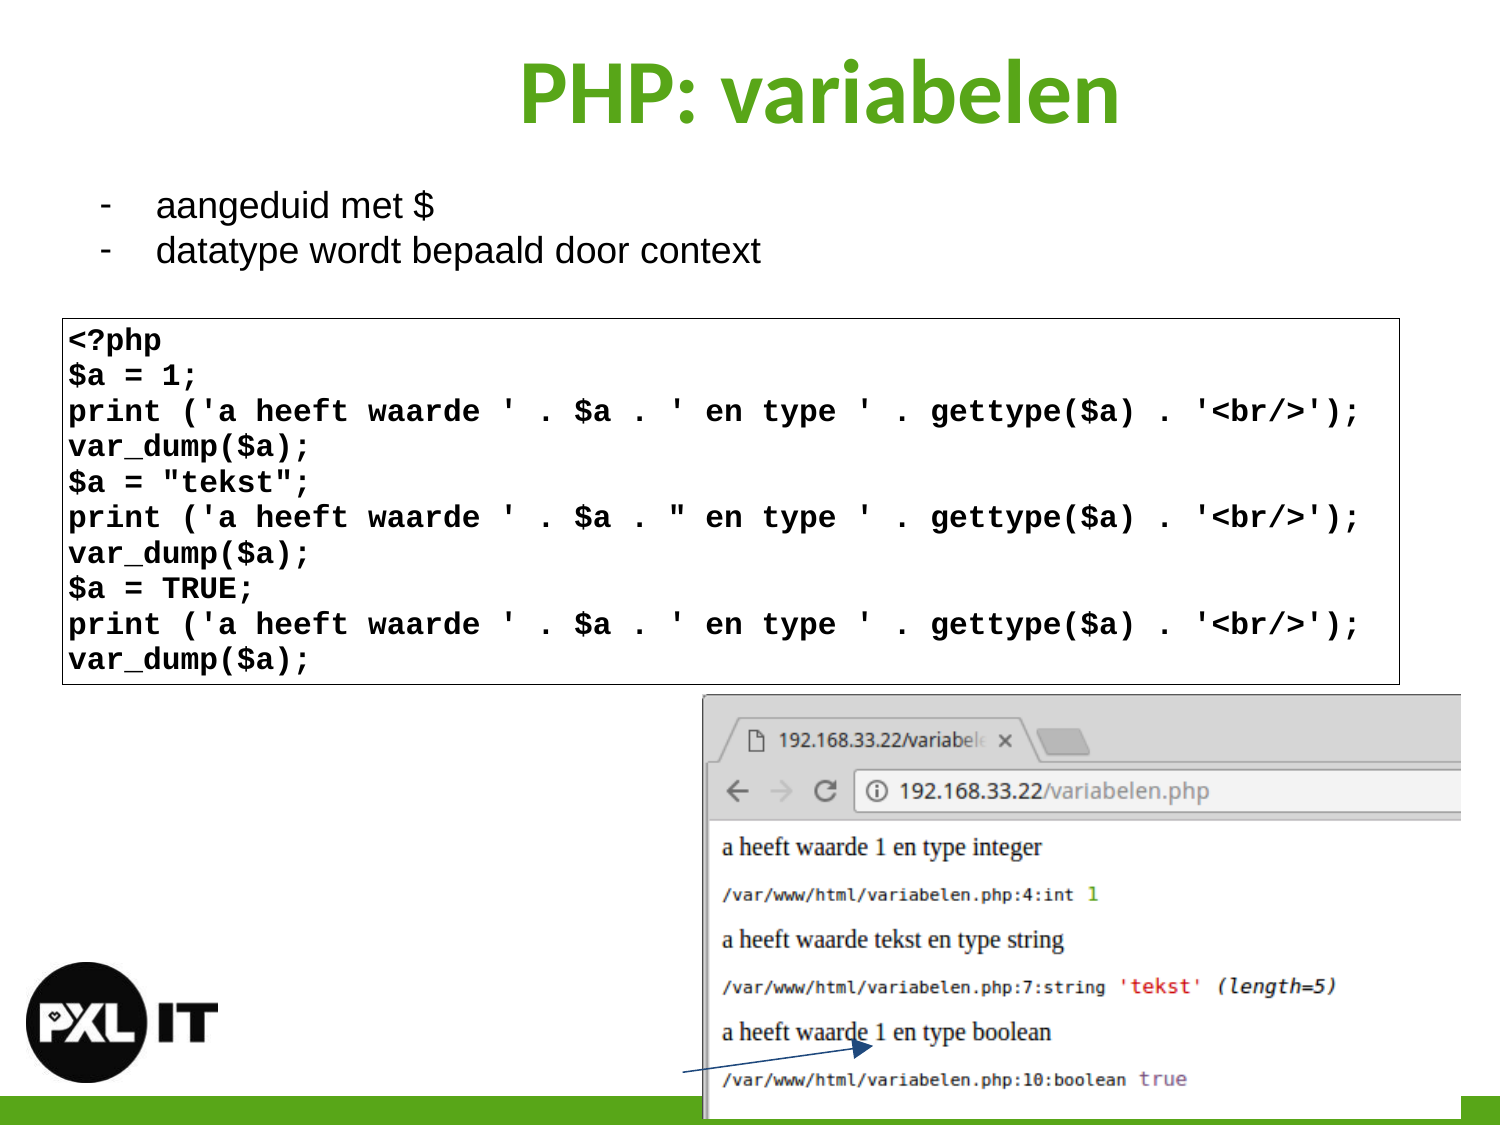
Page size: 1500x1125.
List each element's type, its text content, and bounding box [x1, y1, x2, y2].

table_header <?php $a = 1; print ('a heeft waarde ' . $a . ' en type ' . gettype($a) . '<br/>'); var_dump($a); $a = "tekst"; print ('a heeft waarde ' . $a . " en type ' . gettype($a) . '<br/>'); var_dump($a); $a = TRUE; print ('a heeft waarde ' . $a . ' en type ' . gettype($a) . '<br/>'); var_dump($a); [63, 319, 1399, 684]
picture [702, 694, 1461, 1119]
picture [26, 962, 218, 1083]
text_box aangeduid met $ datatype wordt bepaald door context [65, 165, 914, 291]
text_box PHP: variabelen [201, 24, 1440, 151]
